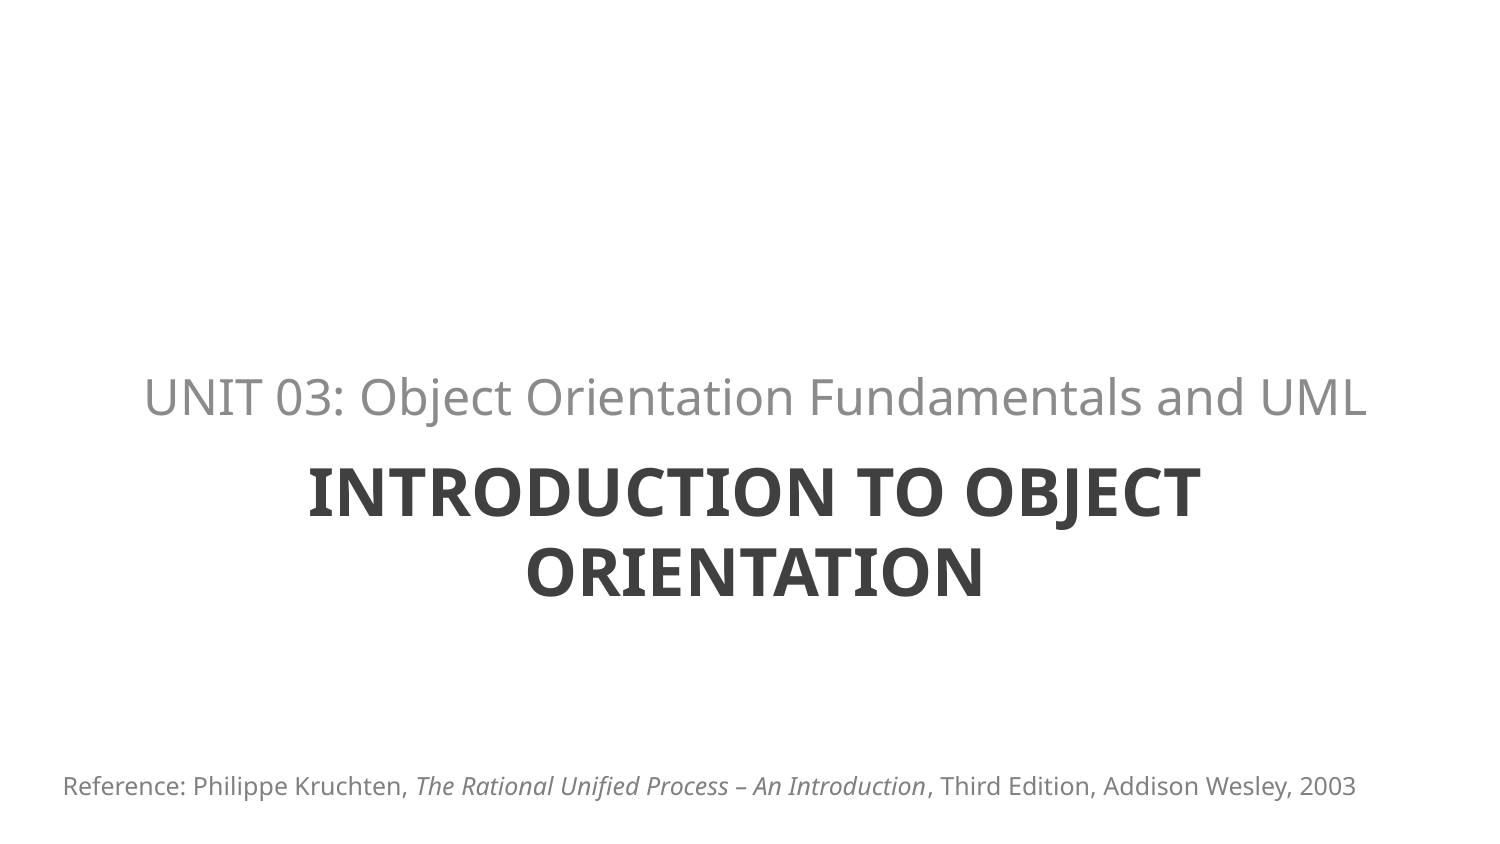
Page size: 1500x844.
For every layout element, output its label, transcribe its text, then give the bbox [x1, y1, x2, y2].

title Introduction to Object orientation [118, 543, 1394, 610]
text_box Reference: Philippe Kruchten, The Rational Unified Process – An Introduction, Third Edition, Addison Wesley, 2003 [48, 763, 1469, 808]
list UNIT 03: Object Orientation Fundamentals and UML [118, 357, 1394, 543]
